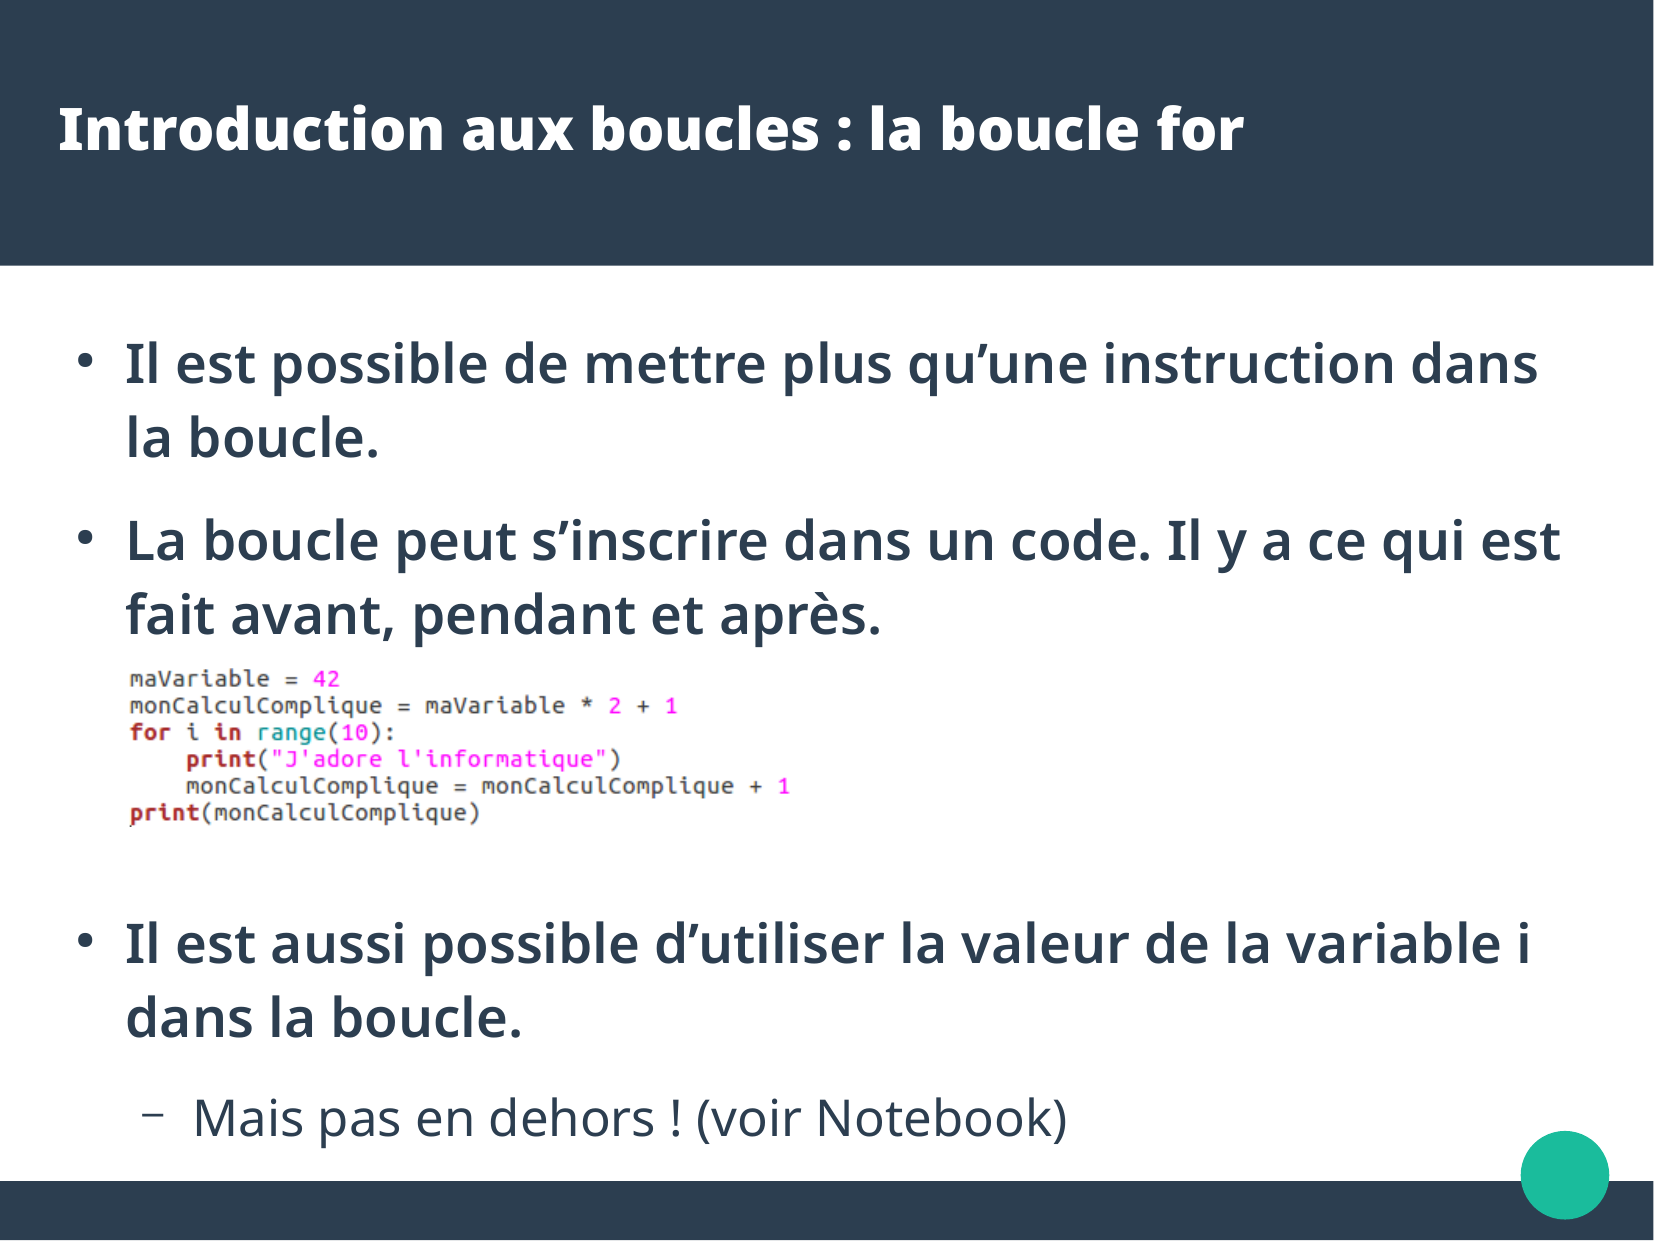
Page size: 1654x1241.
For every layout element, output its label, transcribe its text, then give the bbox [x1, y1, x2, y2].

list Il est possible de mettre plus qu’une instruction dans la boucle. La boucle peut s’inscrire dans un code. Il y a ce qui est fait avant, pendant et après. Il est aussi possible d’utiliser la valeur de la variable i dans la boucle. Mais pas en dehors ! (voir Notebook) [59, 324, 1595, 1152]
picture [127, 668, 815, 827]
title Introduction aux boucles : la boucle for [59, 49, 1595, 207]
